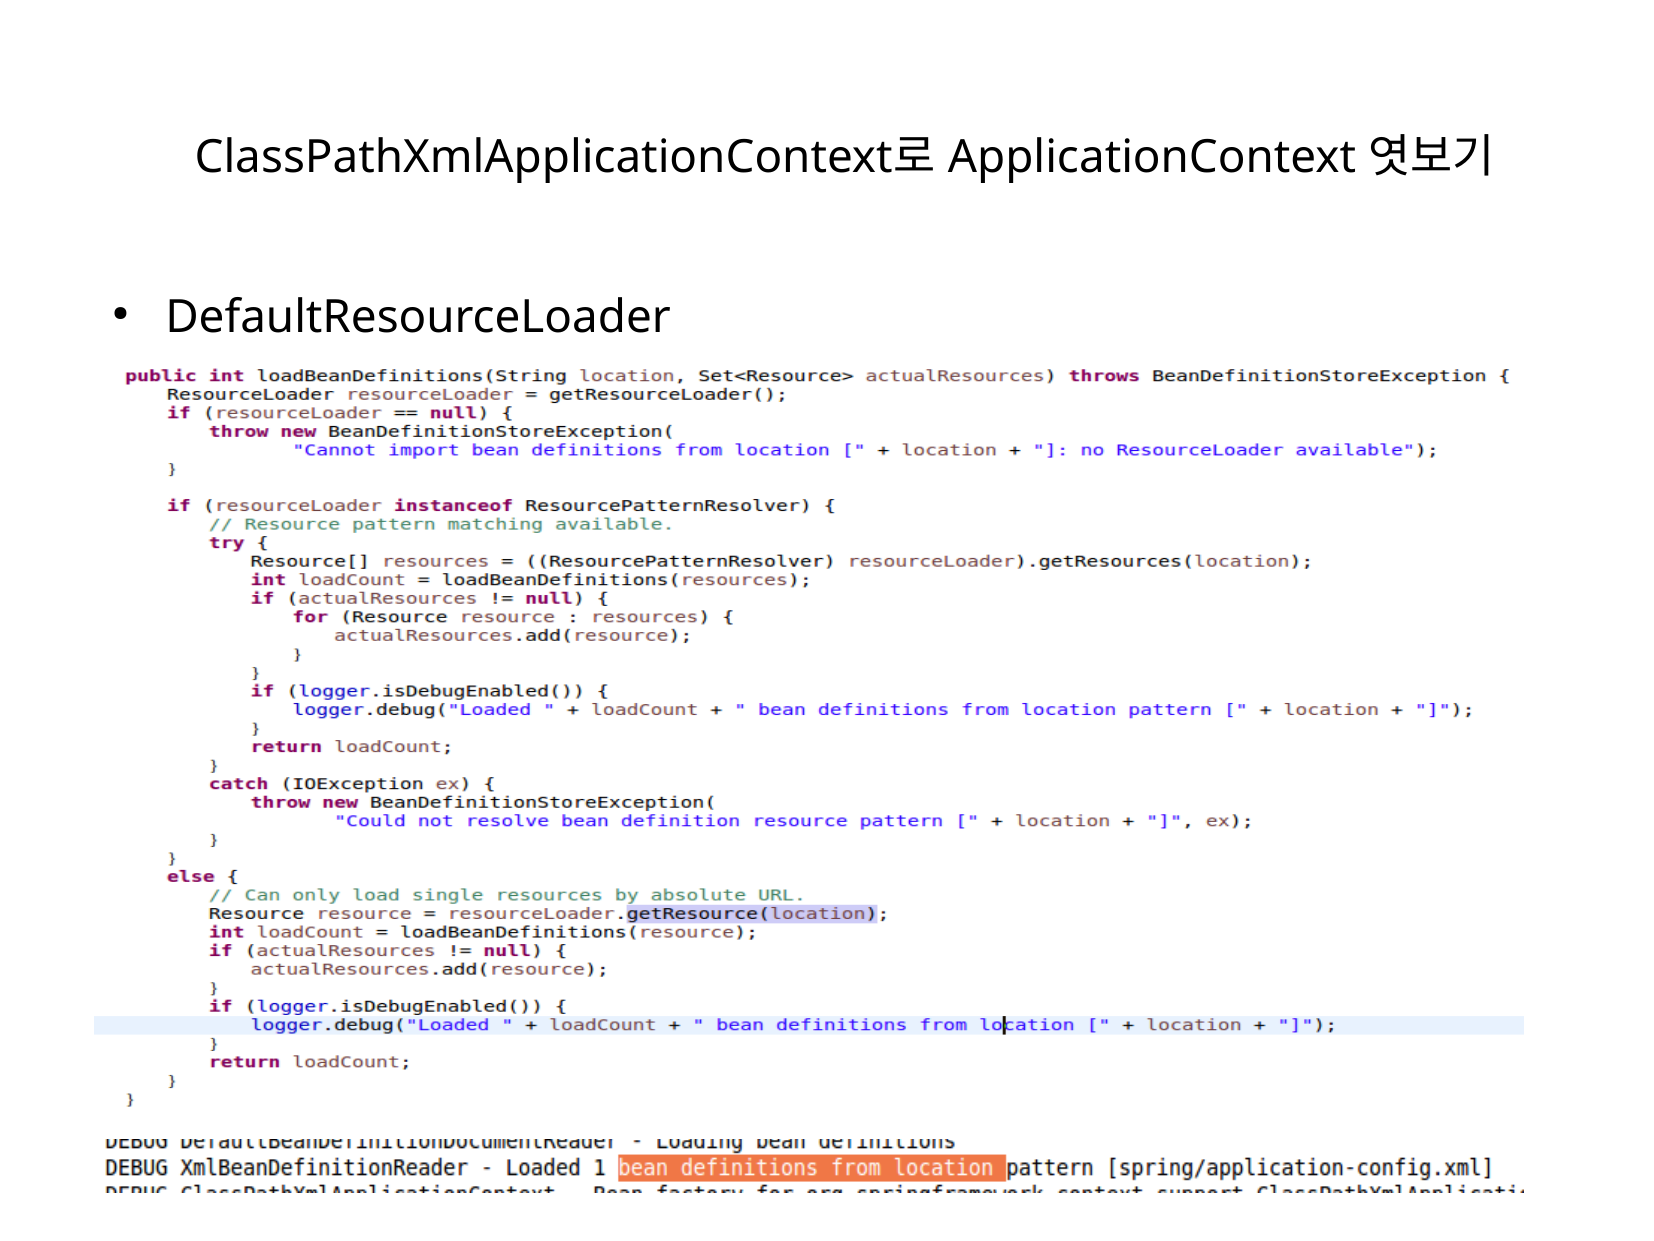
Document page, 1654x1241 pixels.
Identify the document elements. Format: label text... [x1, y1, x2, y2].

title ClassPathXmlApplicationContext로 ApplicationContext 엿보기 [82, 49, 1571, 257]
list DefaultResourceLoader [94, 283, 1583, 1003]
picture [94, 366, 1524, 1111]
picture [104, 1139, 1524, 1193]
